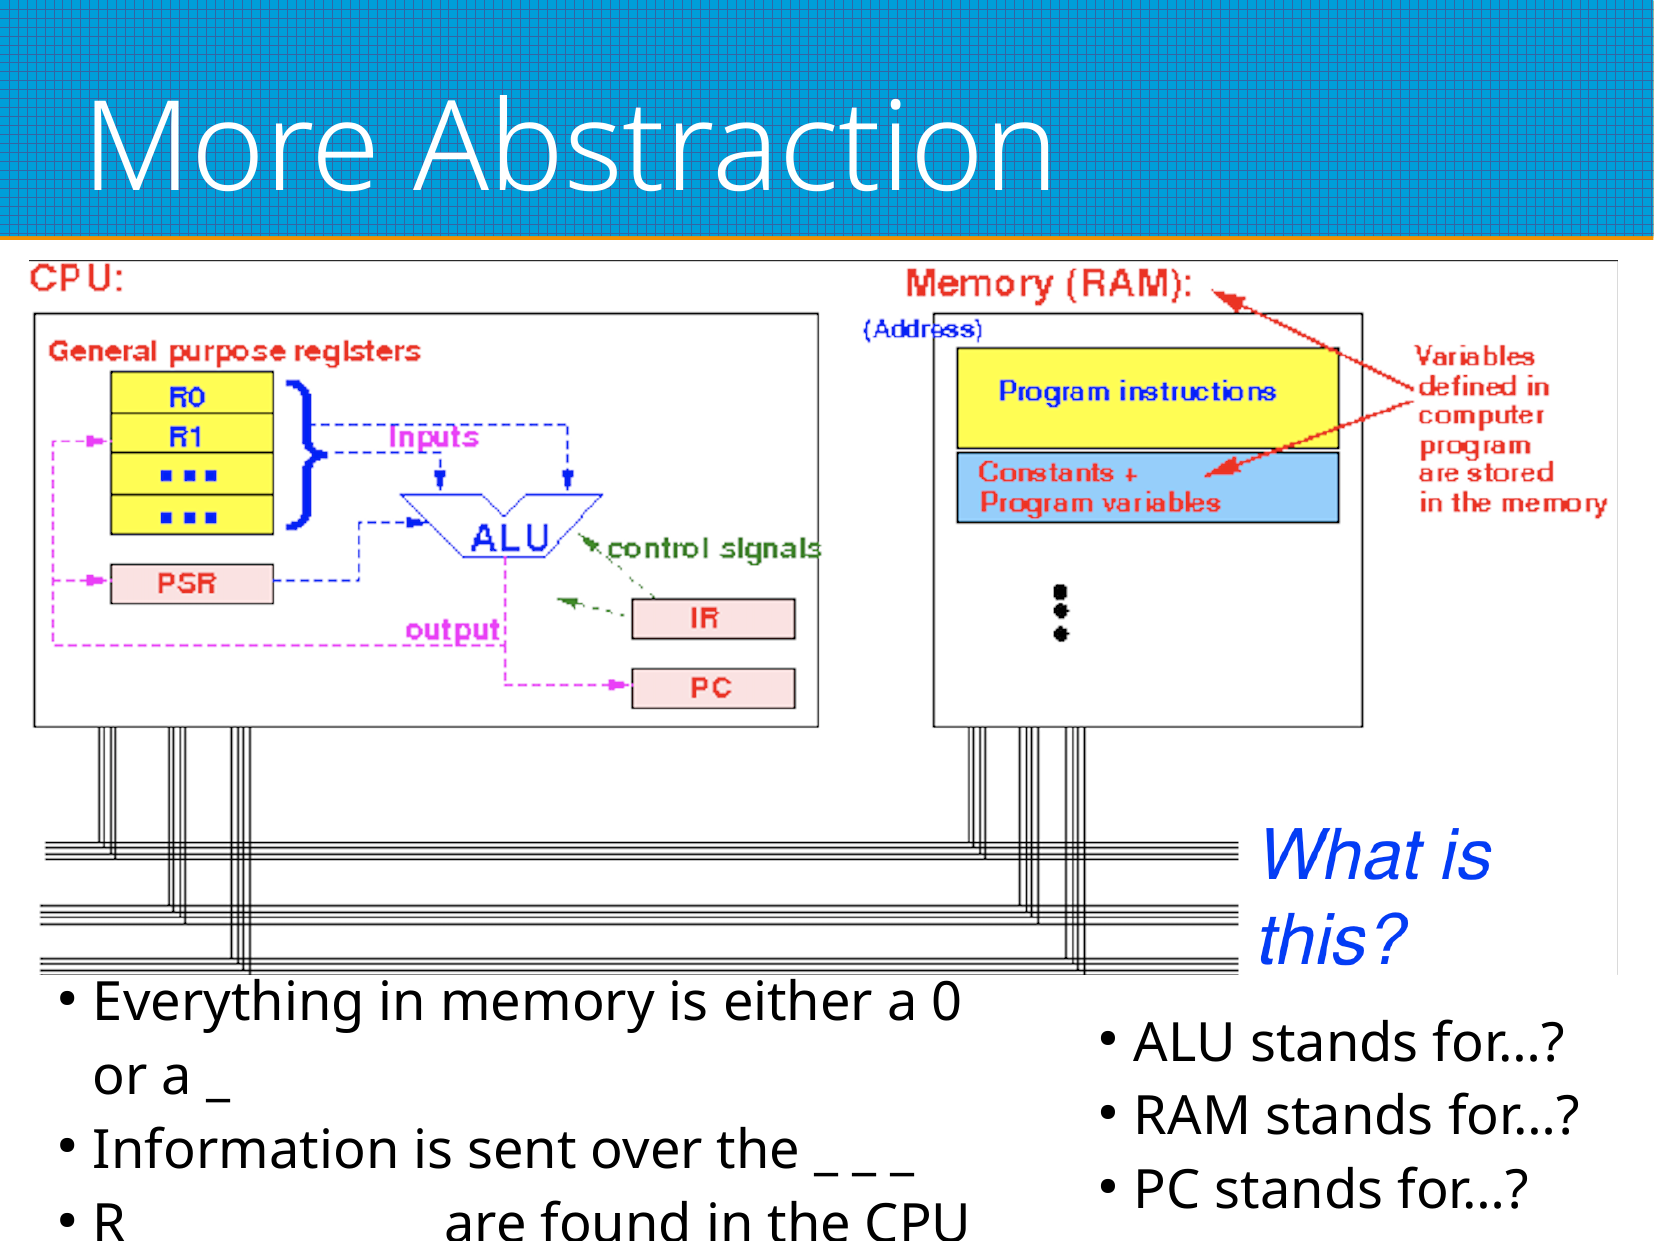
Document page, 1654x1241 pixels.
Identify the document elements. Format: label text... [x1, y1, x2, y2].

picture [29, 260, 1618, 975]
title More Abstraction [82, 19, 1571, 227]
text_box Everything in memory is either a 0 or a _ Information is sent over the _ _ _ R _ _ _ _ _ _ _ _ are found in the CPU [51, 1001, 1034, 1219]
text_box ALU stands for…? RAM stands for…? PC stands for…? [1092, 987, 1625, 1241]
